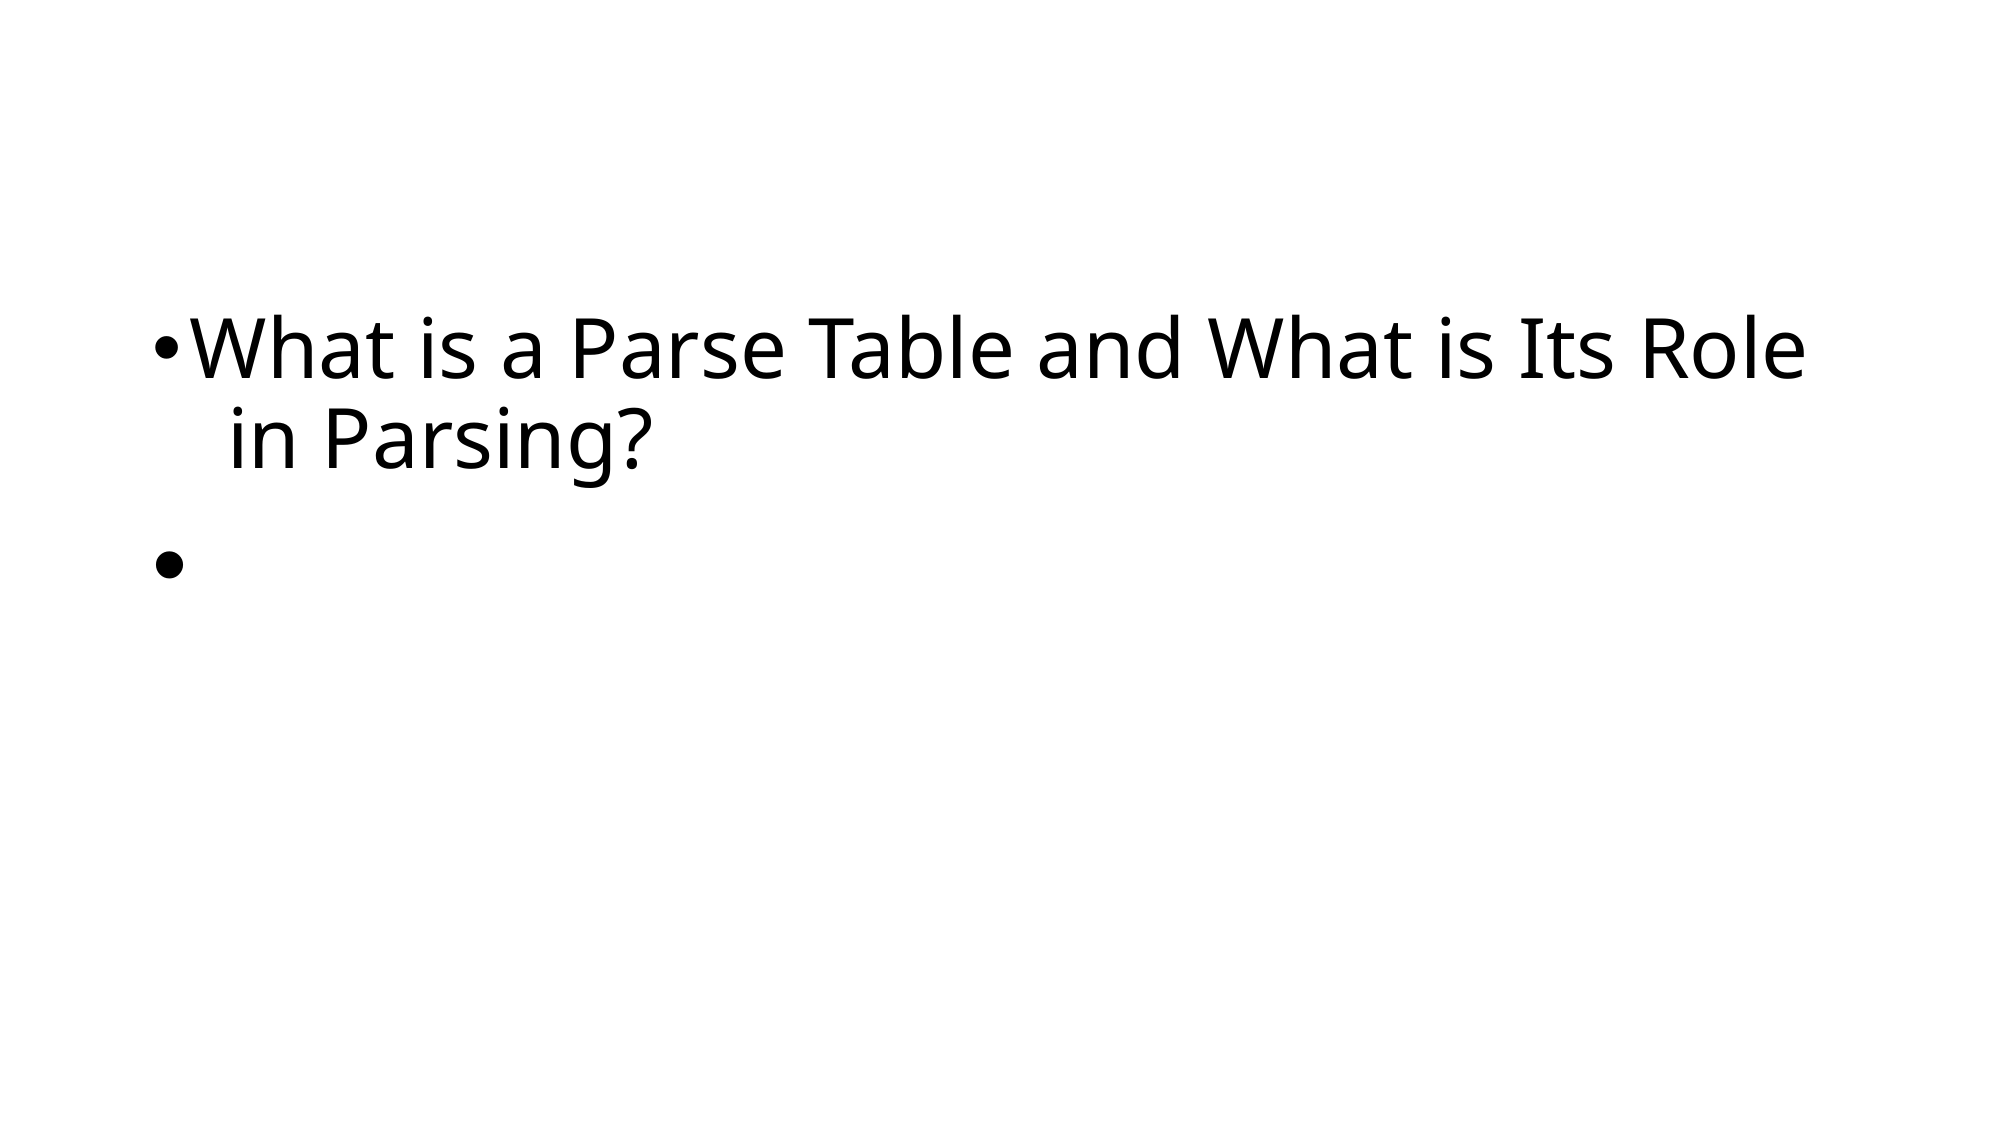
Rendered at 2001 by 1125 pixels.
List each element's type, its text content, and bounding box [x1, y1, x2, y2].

list What is a Parse Table and What is Its Role in Parsing? [137, 299, 1863, 1014]
